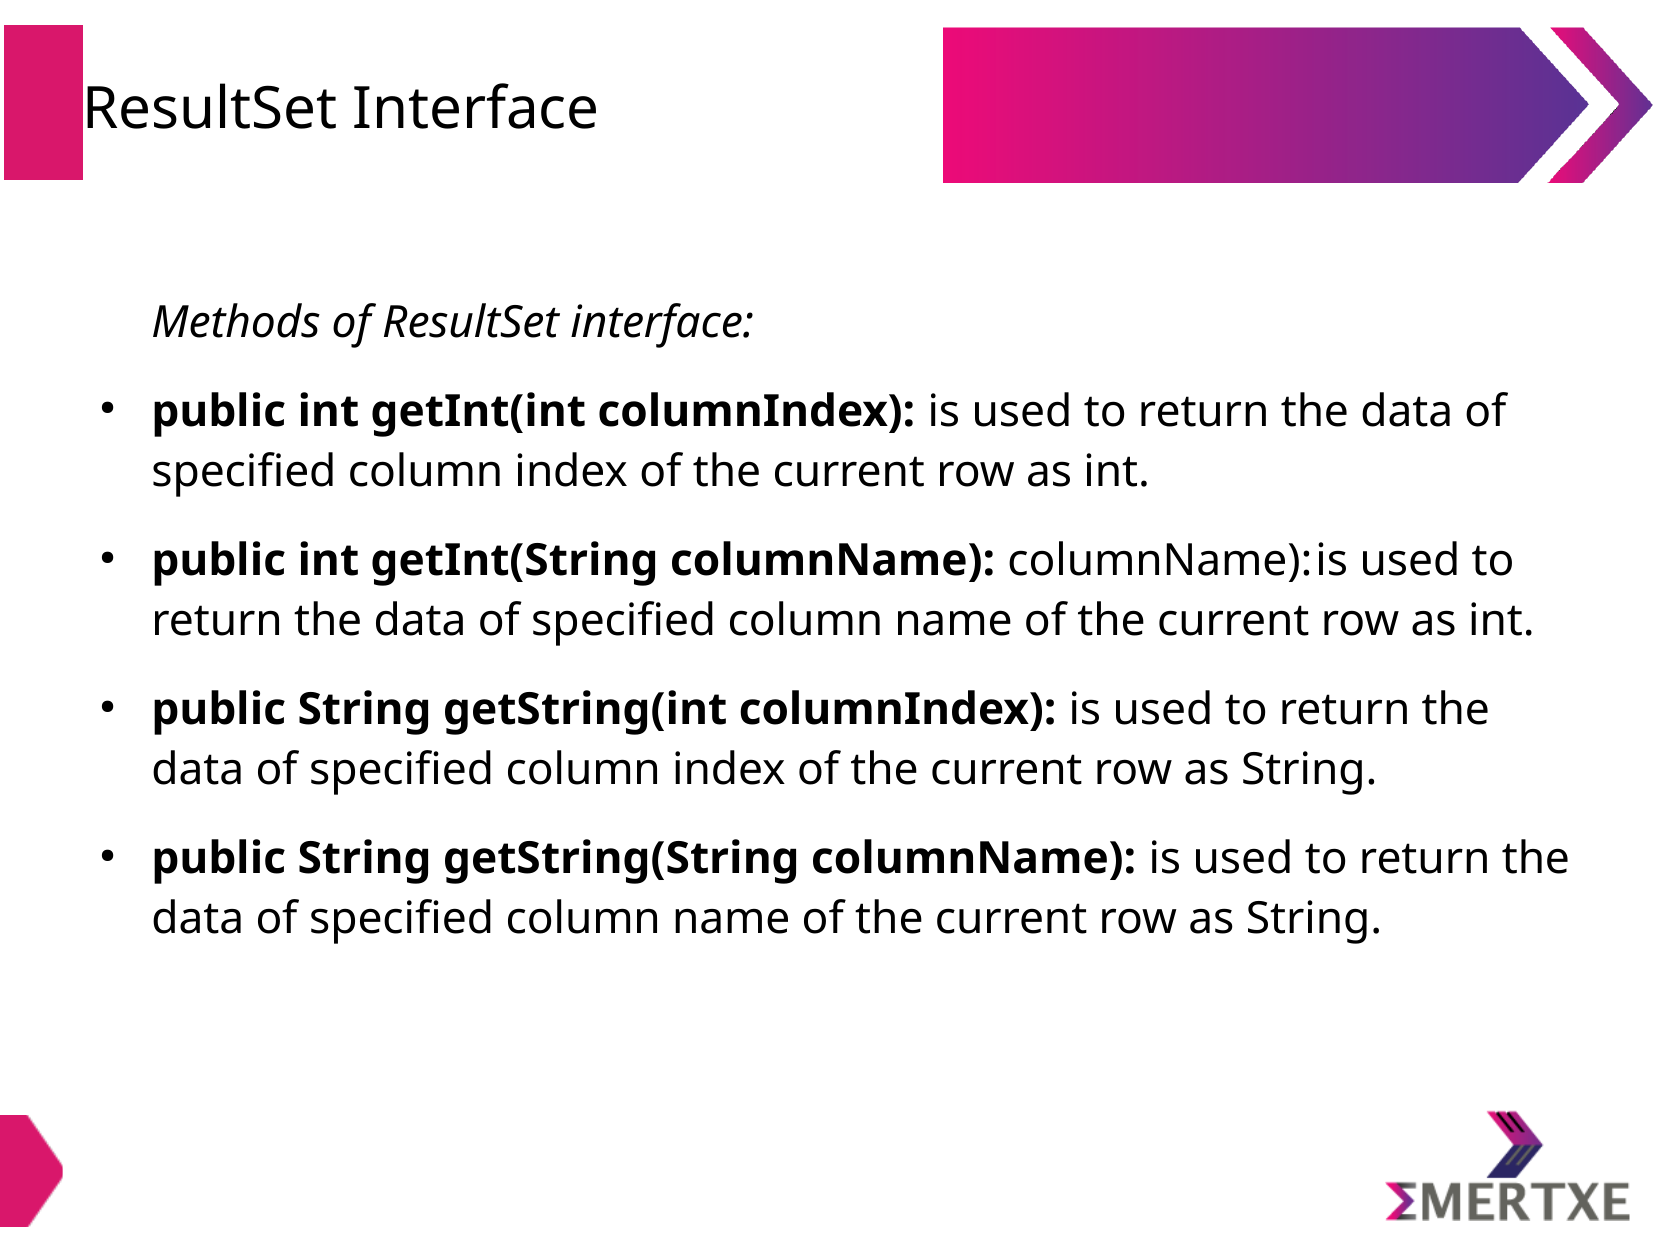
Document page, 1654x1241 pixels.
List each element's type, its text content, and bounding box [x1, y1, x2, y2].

title ResultSet Interface [82, 2, 1571, 210]
list Methods of ResultSet interface: public int getInt(int columnIndex): is used to return the data of specified column index of the current row as int. public int getInt(String columnName): columnName): is used to return the data of specified column name of the current row as int. public String getString(int columnIndex): is used to return the data of specified column index of the current row as String. public String getString(String columnName): is used to return the data of specified column name of the current row as String. [82, 290, 1571, 1010]
picture [1571, 27, 1653, 183]
picture [1385, 1107, 1631, 1221]
